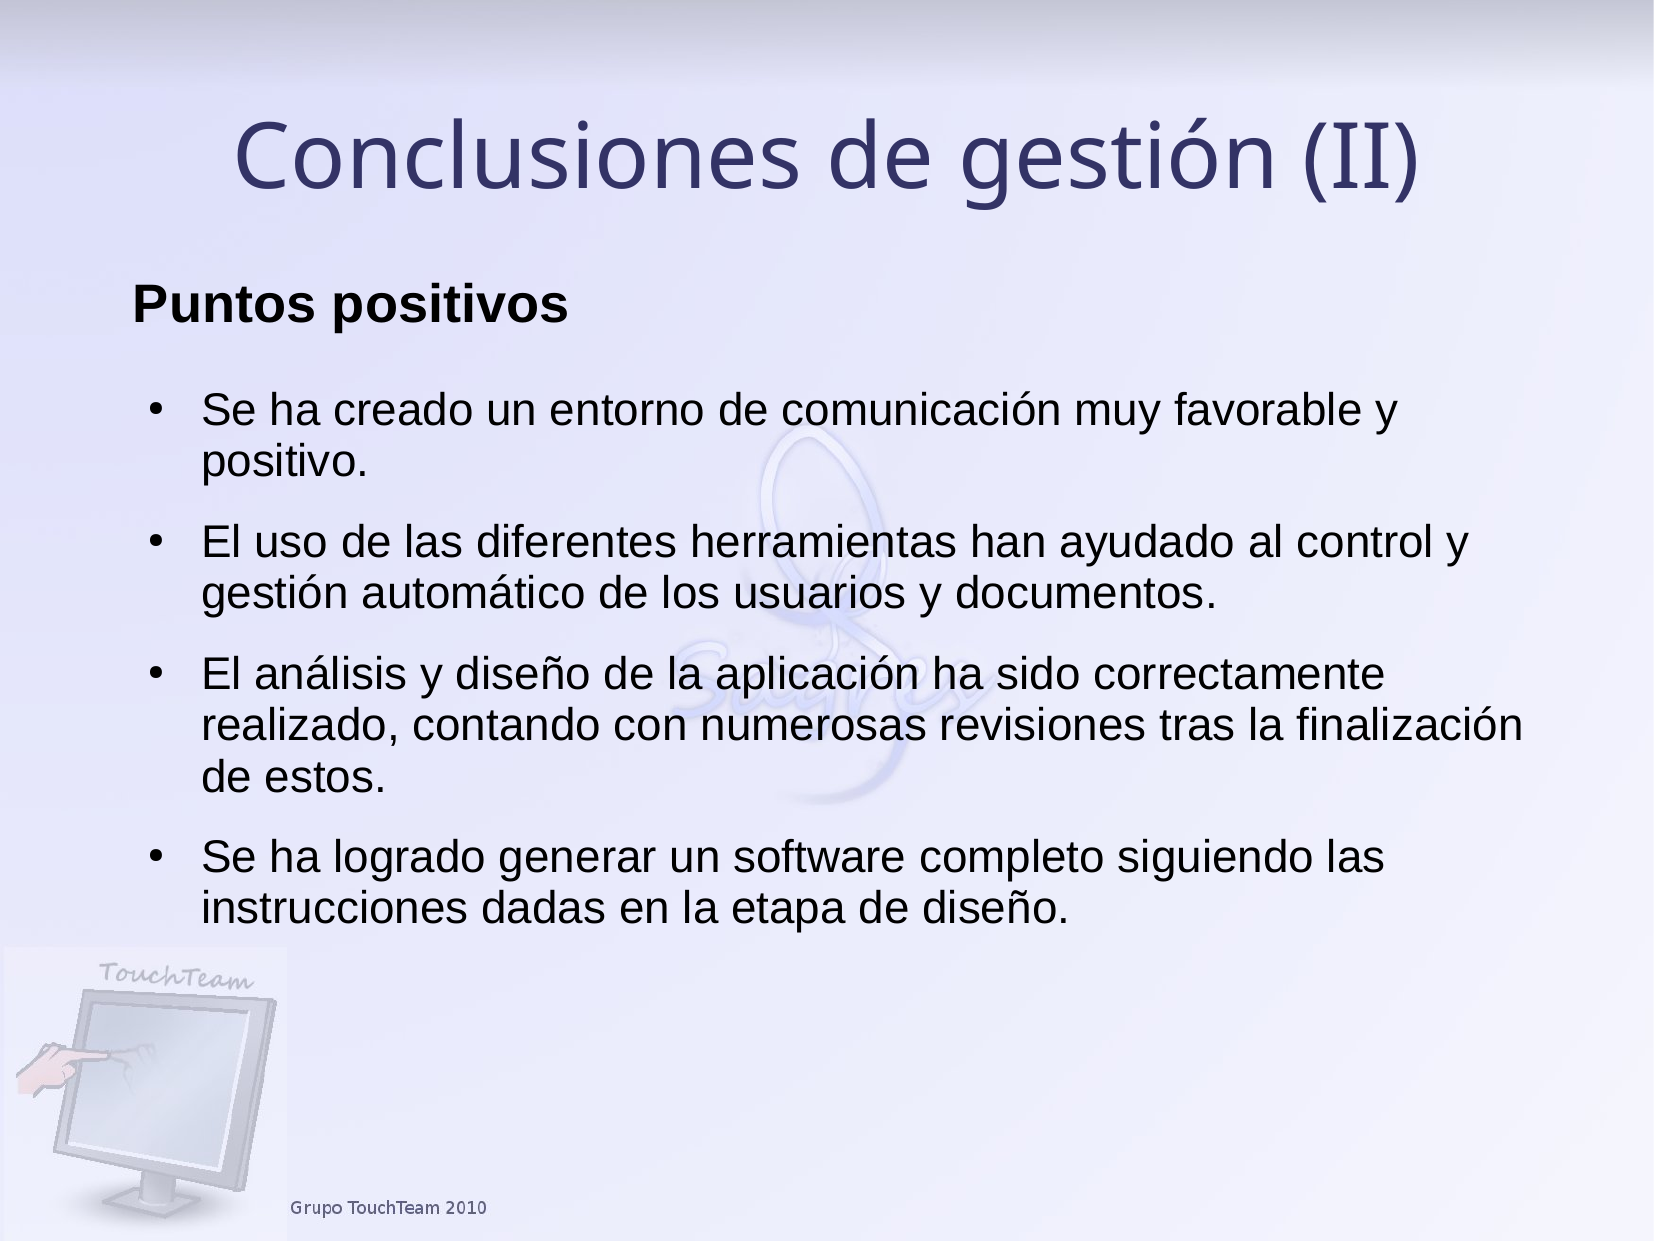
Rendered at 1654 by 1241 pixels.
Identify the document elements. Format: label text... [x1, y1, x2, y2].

title Conclusiones de gestión (II) [82, 49, 1571, 257]
list Se ha creado un entorno de comunicación muy favorable y positivo. El uso de las diferentes herramientas han ayudado al control y gestión automático de los usuarios y documentos. El análisis y diseño de la aplicación ha sido correctamente realizado, contando con numerosas revisiones tras la finalización de estos. Se ha logrado generar un software completo siguiendo las instrucciones dadas en la etapa de diseño. [130, 383, 1536, 1173]
picture [0, 0, 1654, 1241]
text_box Puntos positivos [118, 265, 586, 343]
